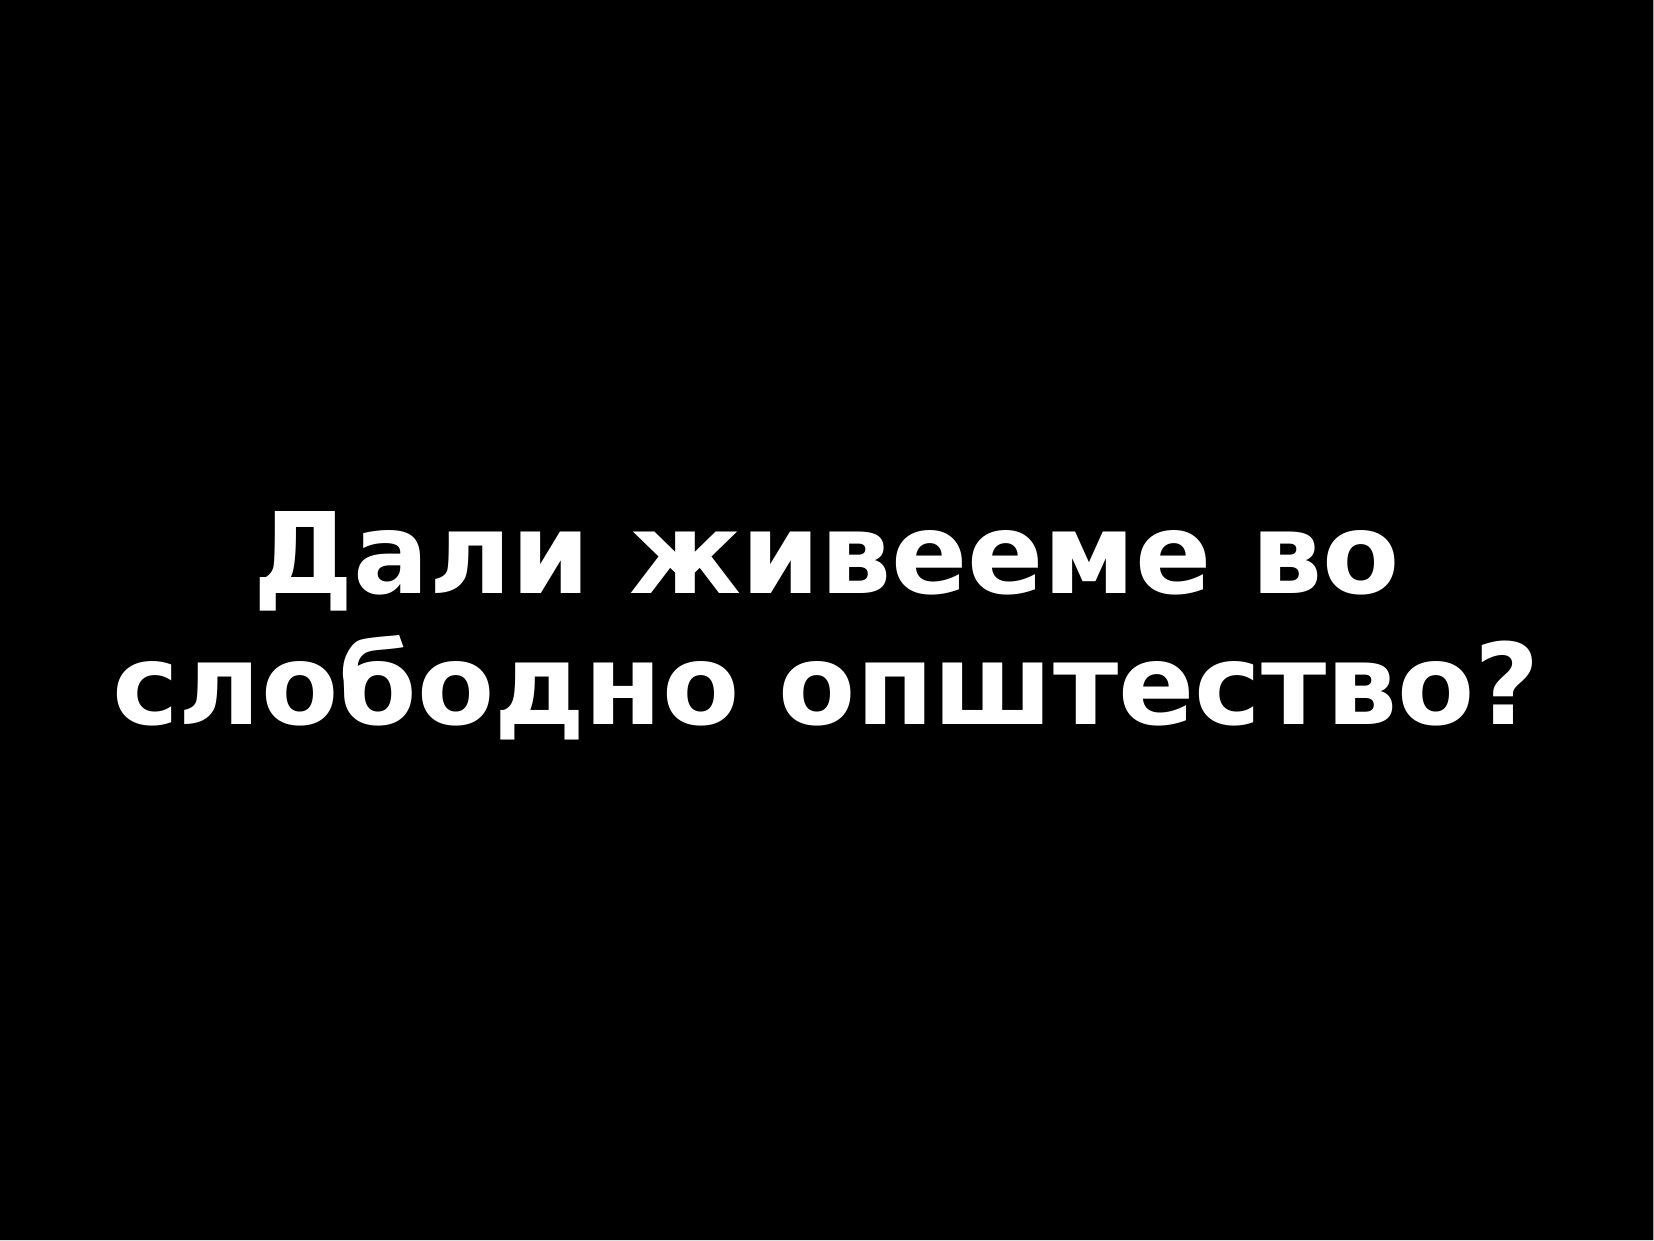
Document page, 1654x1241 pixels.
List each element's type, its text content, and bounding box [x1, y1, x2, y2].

subtitle Дали живееме во слободно општество? [0, 0, 1654, 1241]
